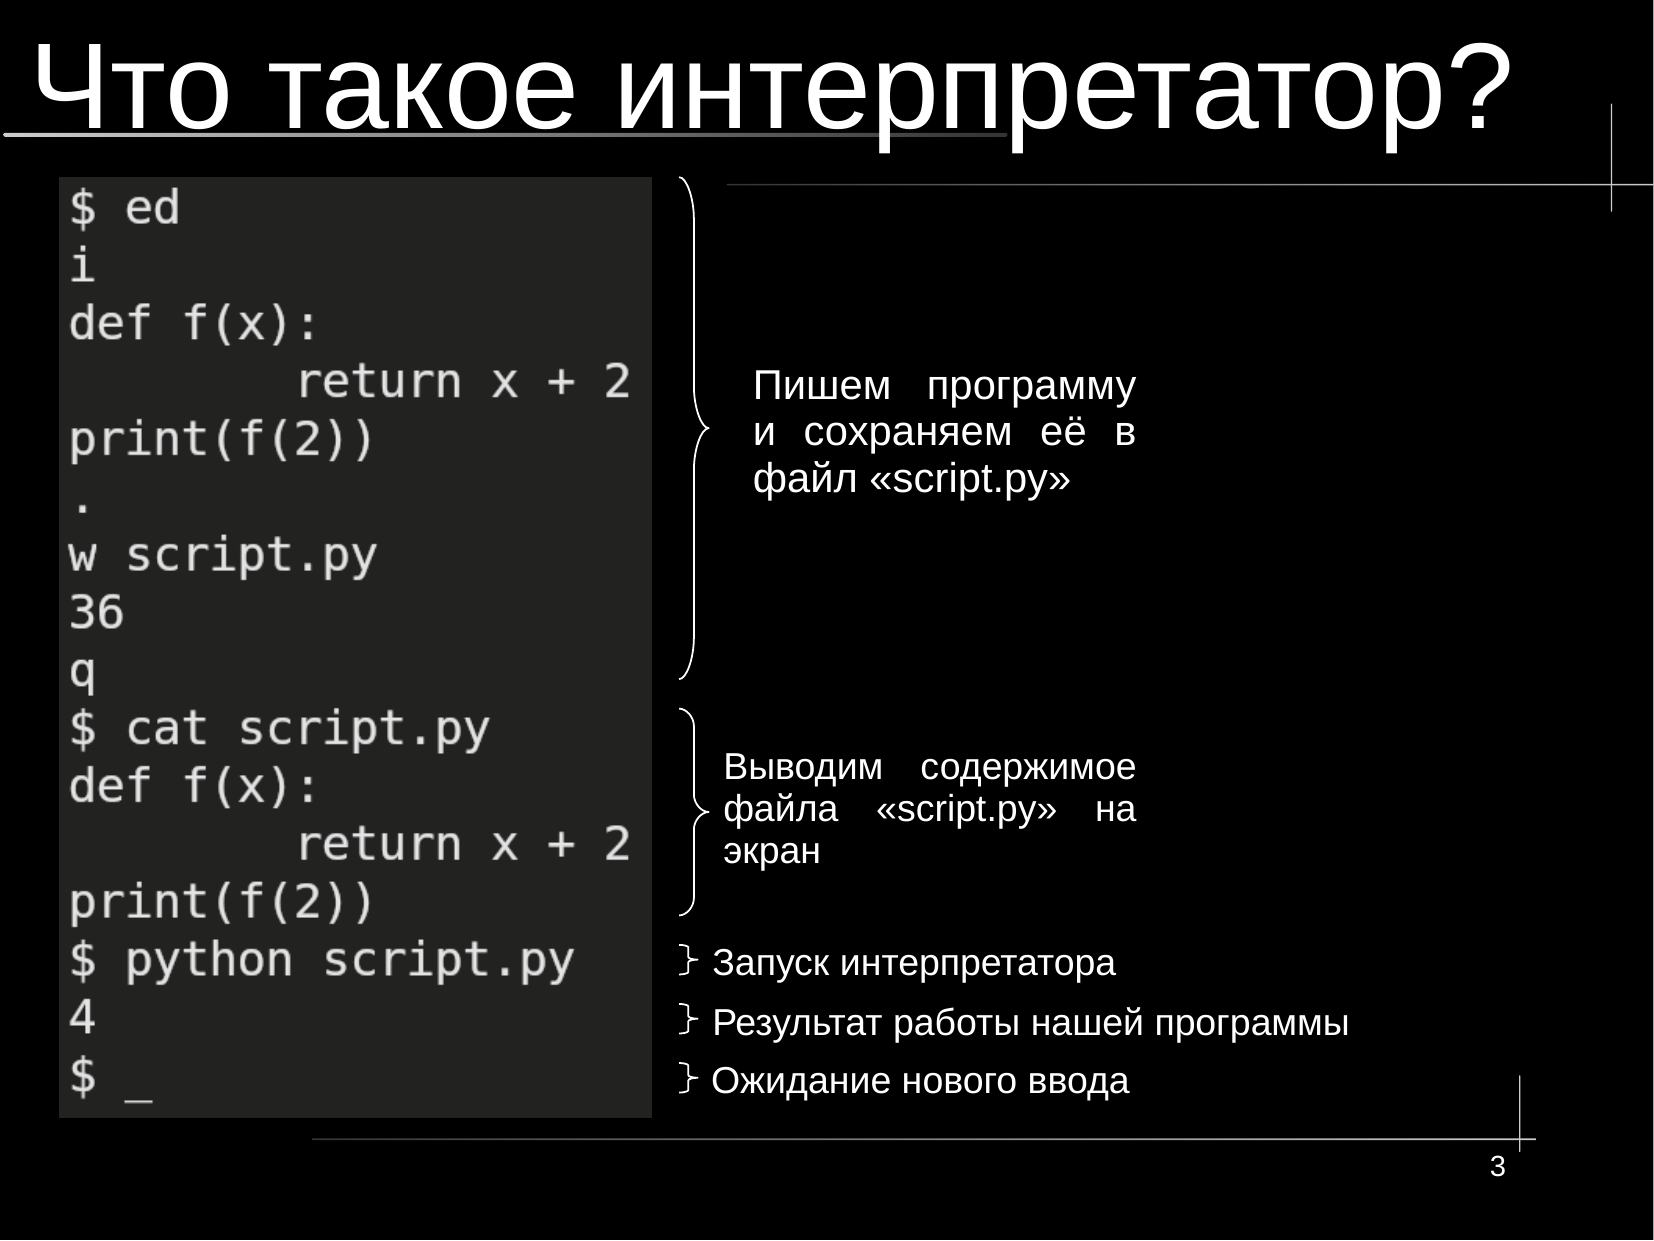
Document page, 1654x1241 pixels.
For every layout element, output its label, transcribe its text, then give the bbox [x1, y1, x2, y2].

text_box Ожидание нового ввода [696, 1051, 1346, 1109]
text_box Пишем программу и сохраняем её в файл «script.py» [738, 354, 1152, 509]
text_box Запуск интерпретатора [697, 933, 1141, 993]
picture [59, 177, 652, 1118]
text_box Результат работы нашей программы [697, 993, 1506, 1093]
title Что такое интерпретатор? [29, 0, 1619, 224]
text_box Выводим содержимое файла «script.py» на экран [708, 738, 1152, 879]
